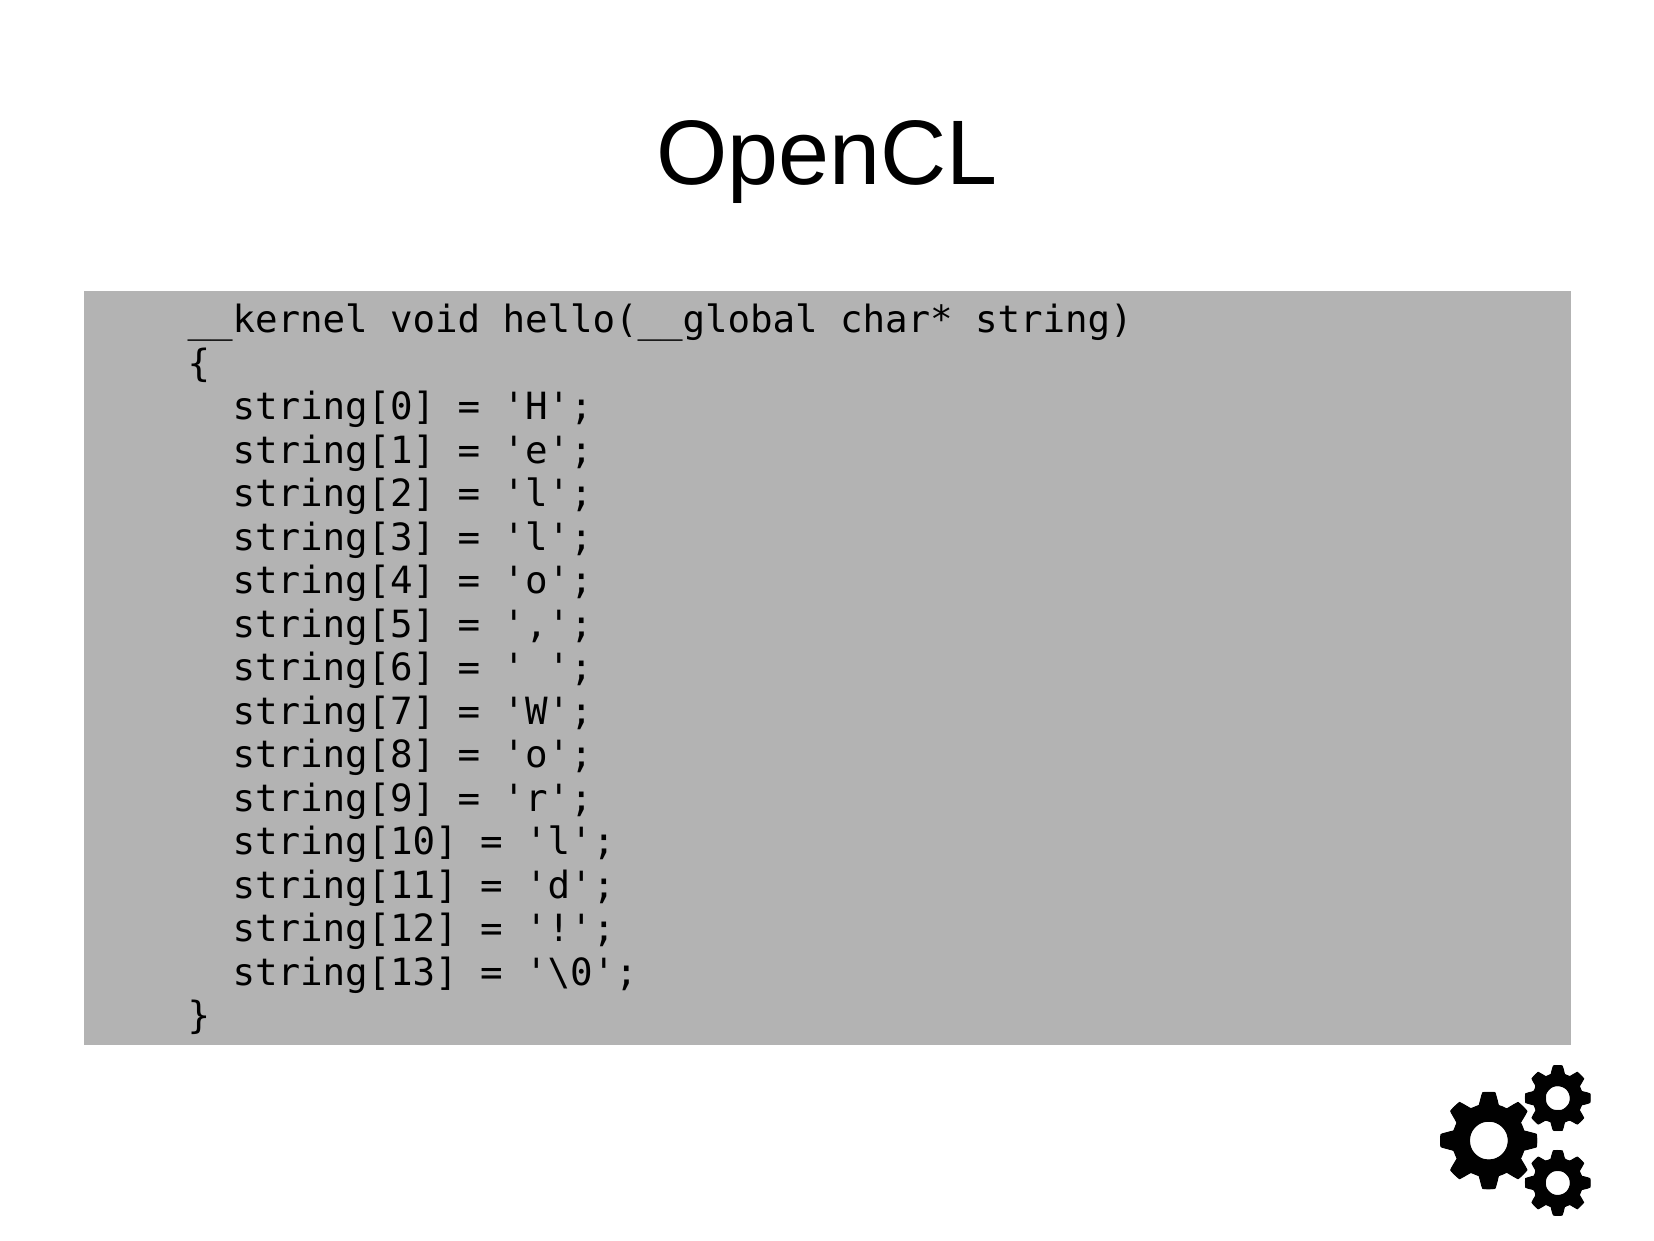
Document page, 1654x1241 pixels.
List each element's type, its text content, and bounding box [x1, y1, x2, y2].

picture [1440, 1065, 1591, 1216]
title OpenCL [82, 49, 1571, 257]
table_header __kernel void hello(__global char* string) { string[0] = 'H'; string[1] = 'e'; string[2] = 'l'; string[3] = 'l'; string[4] = 'o'; string[5] = ','; string[6] = ' '; string[7] = 'W'; string[8] = 'o'; string[9] = 'r'; string[10] = 'l'; string[11] = 'd'; string[12] = '!'; string[13] = '\0'; } [84, 291, 1571, 1045]
